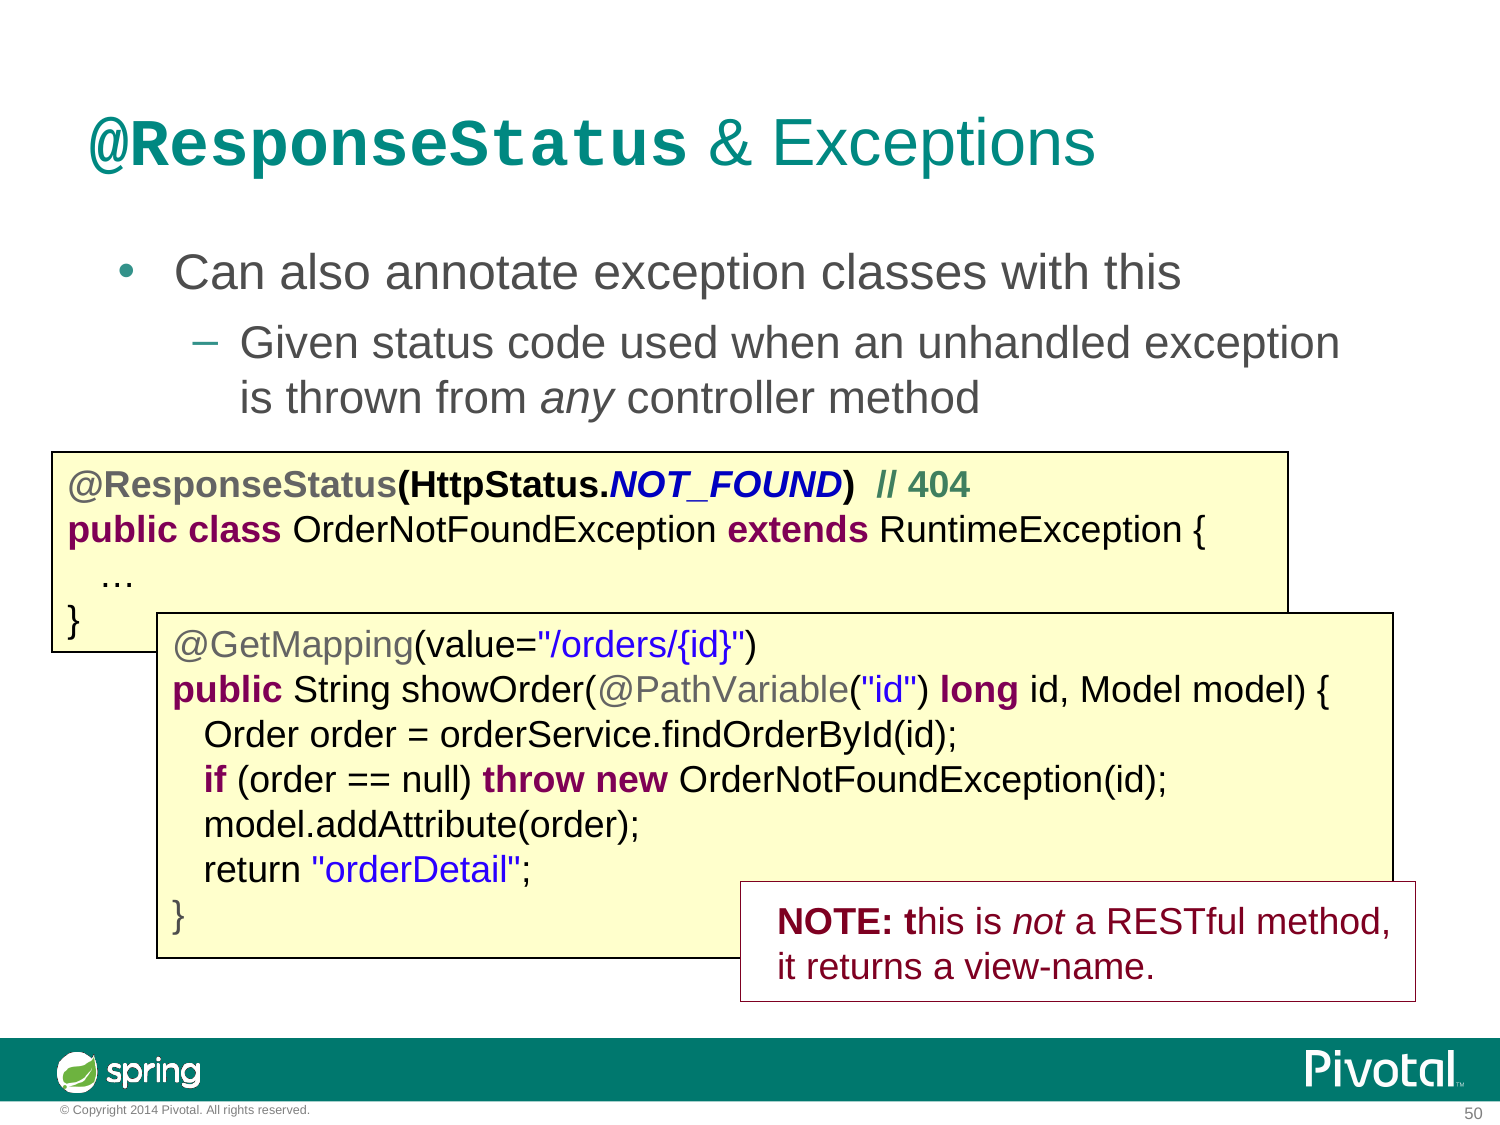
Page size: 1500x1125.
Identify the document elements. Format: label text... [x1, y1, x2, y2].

picture [1306, 1050, 1464, 1087]
list Can also annotate exception classes with this Given status code used when an unhandled exception is thrown from any controller method [102, 232, 1394, 430]
text_box @GetMapping(value="/orders/{id}") public String showOrder(@PathVariable("id") long id, Model model) { Order order = orderService.findOrderById(id); if (order == null) throw new OrderNotFoundException(id); model.addAttribute(order); return "orderDetail"; } [157, 612, 1393, 958]
text_box NOTE: this is not a RESTful method, it returns a view-name. [740, 881, 1416, 1002]
title @ResponseStatus & Exceptions [75, 45, 1426, 233]
text_box @ResponseStatus(HttpStatus.NOT_FOUND) // 404 public class OrderNotFoundException extends RuntimeException { … } [52, 451, 1289, 653]
picture [32, 1041, 210, 1103]
